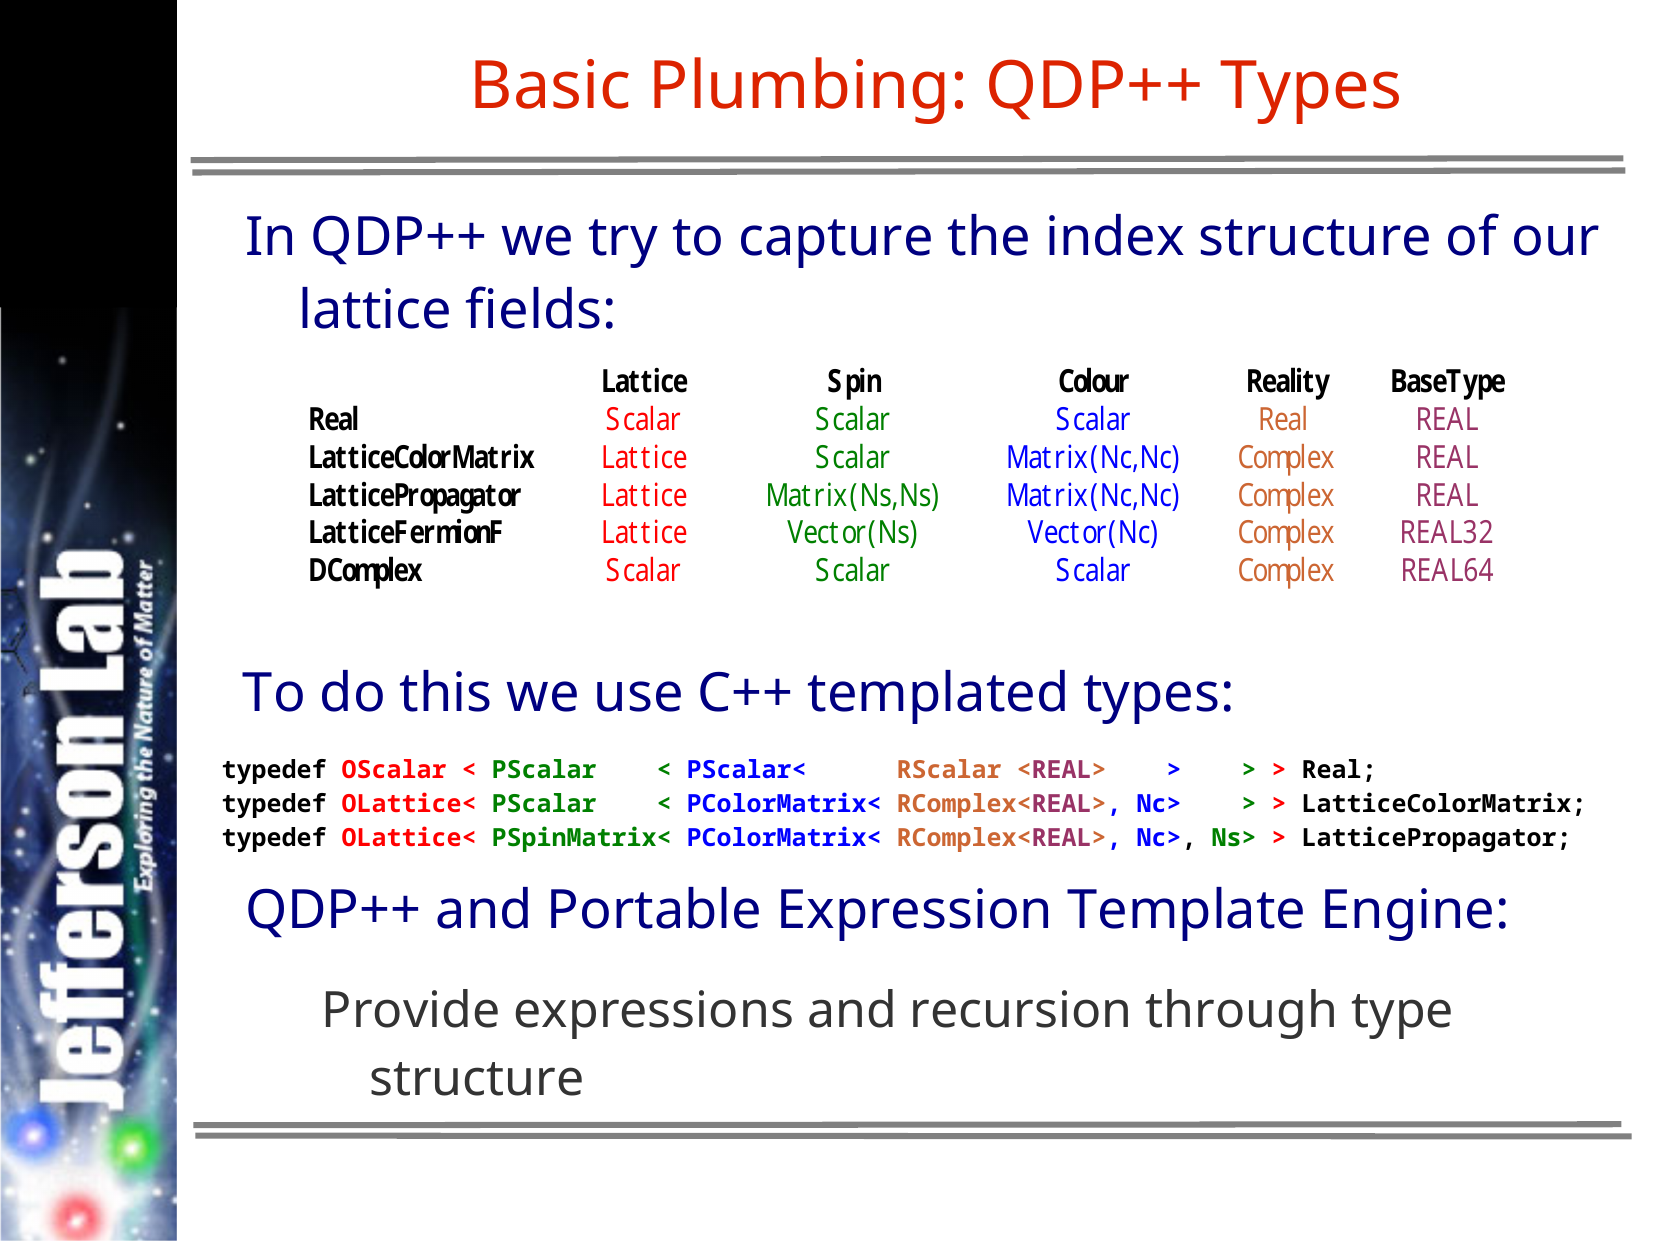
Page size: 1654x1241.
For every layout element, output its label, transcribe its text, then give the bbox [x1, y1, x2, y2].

list To do this we use C++ templated types: [225, 653, 1626, 741]
list QDP++ and Portable Expression Template Engine: Provide expressions and recursion through type structure [227, 870, 1628, 1115]
text_box typedef OScalar < PScalar < PScalar< RScalar <REAL> > > > Real; typedef OLattice< PScalar < PColorMatrix< RComplex<REAL>, Nc> > > LatticeColorMatrix; typedef OLattice< PSpinMatrix< PColorMatrix< RComplex<REAL>, Nc>, Ns> > LatticePropagator; [206, 744, 1622, 846]
list In QDP++ we try to capture the index structure of our lattice fields: [227, 197, 1628, 626]
picture [2, 308, 176, 1240]
title Basic Plumbing: QDP++ Types [235, 17, 1638, 149]
